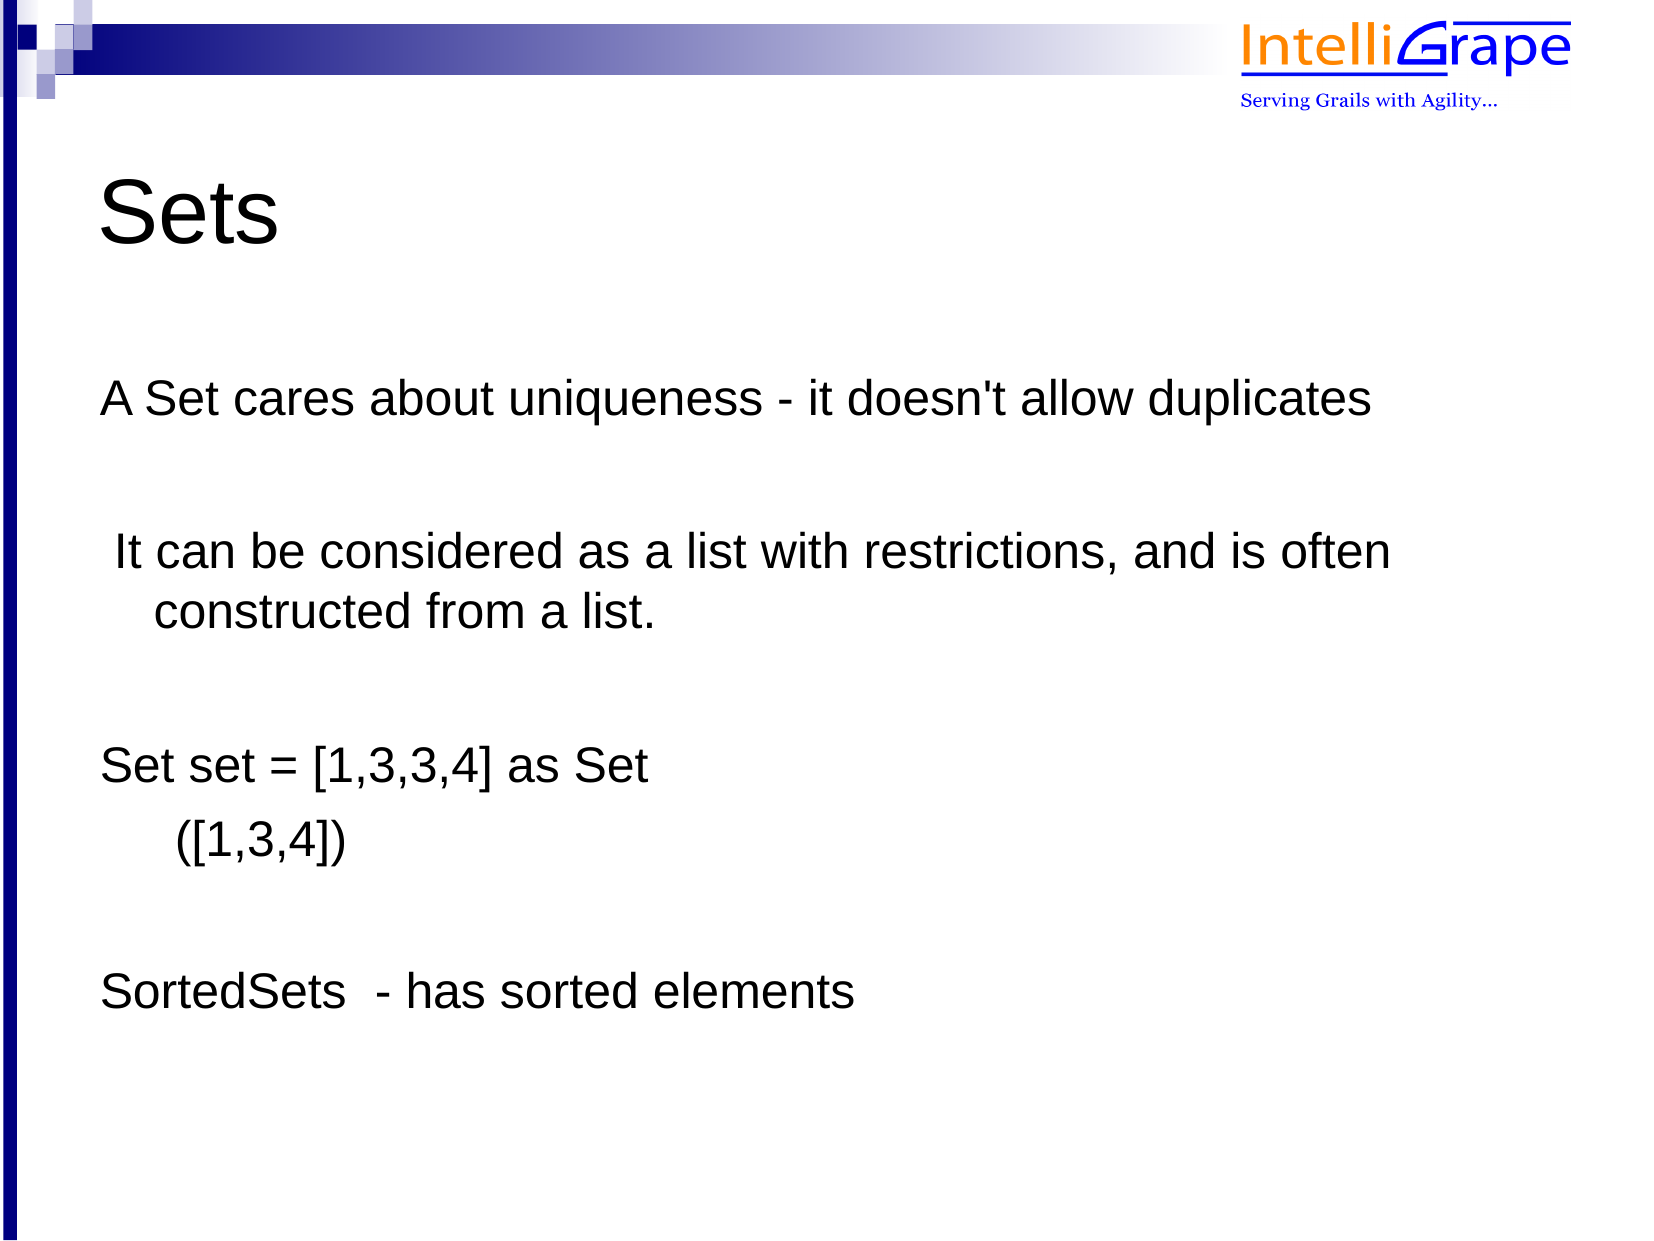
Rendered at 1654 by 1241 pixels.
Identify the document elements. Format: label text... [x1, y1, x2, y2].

list A Set cares about uniqueness - it doesn't allow duplicates It can be considered as a list with restrictions, and is often constructed from a list. Set set = [1,3,3,4] as Set ([1,3,4]) SortedSets - has sorted elements [82, 358, 1571, 1177]
picture [1240, 14, 1571, 82]
title Sets [82, 82, 1571, 331]
